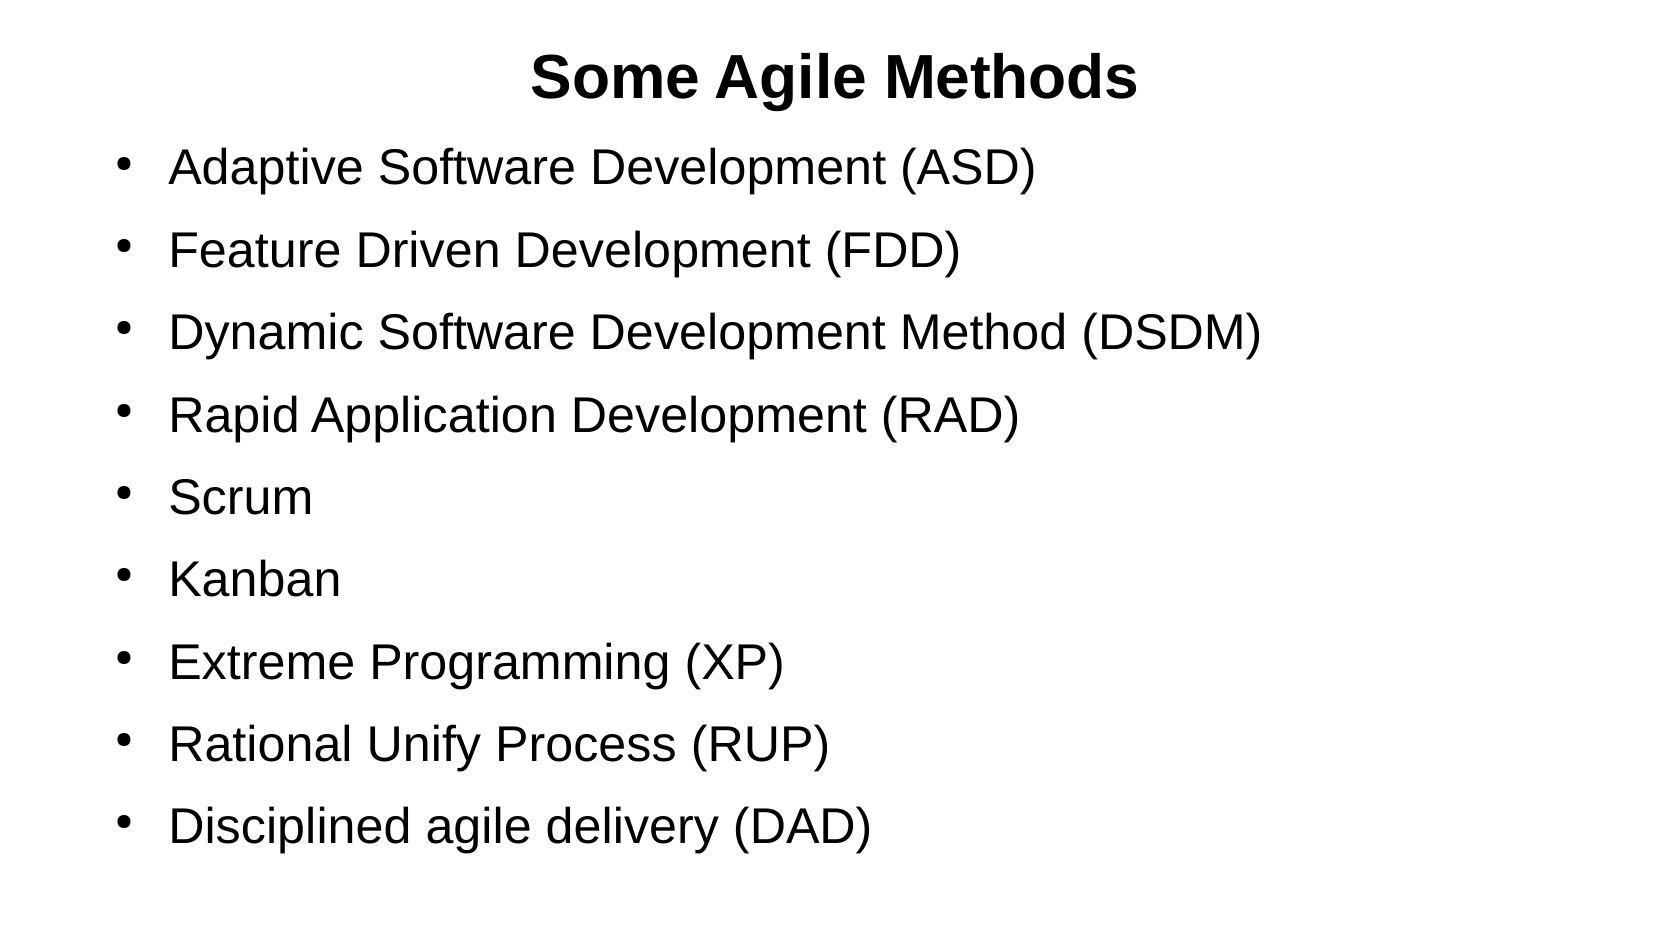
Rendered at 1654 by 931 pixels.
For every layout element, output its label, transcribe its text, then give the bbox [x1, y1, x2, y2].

title Some Agile Methods [91, 19, 1580, 129]
list Adaptive Software Development (ASD) Feature Driven Development (FDD) Dynamic Software Development Method (DSDM) Rapid Application Development (RAD) Scrum Kanban Extreme Programming (XP) Rational Unify Process (RUP) Disciplined agile delivery (DAD) [82, 126, 1538, 889]
